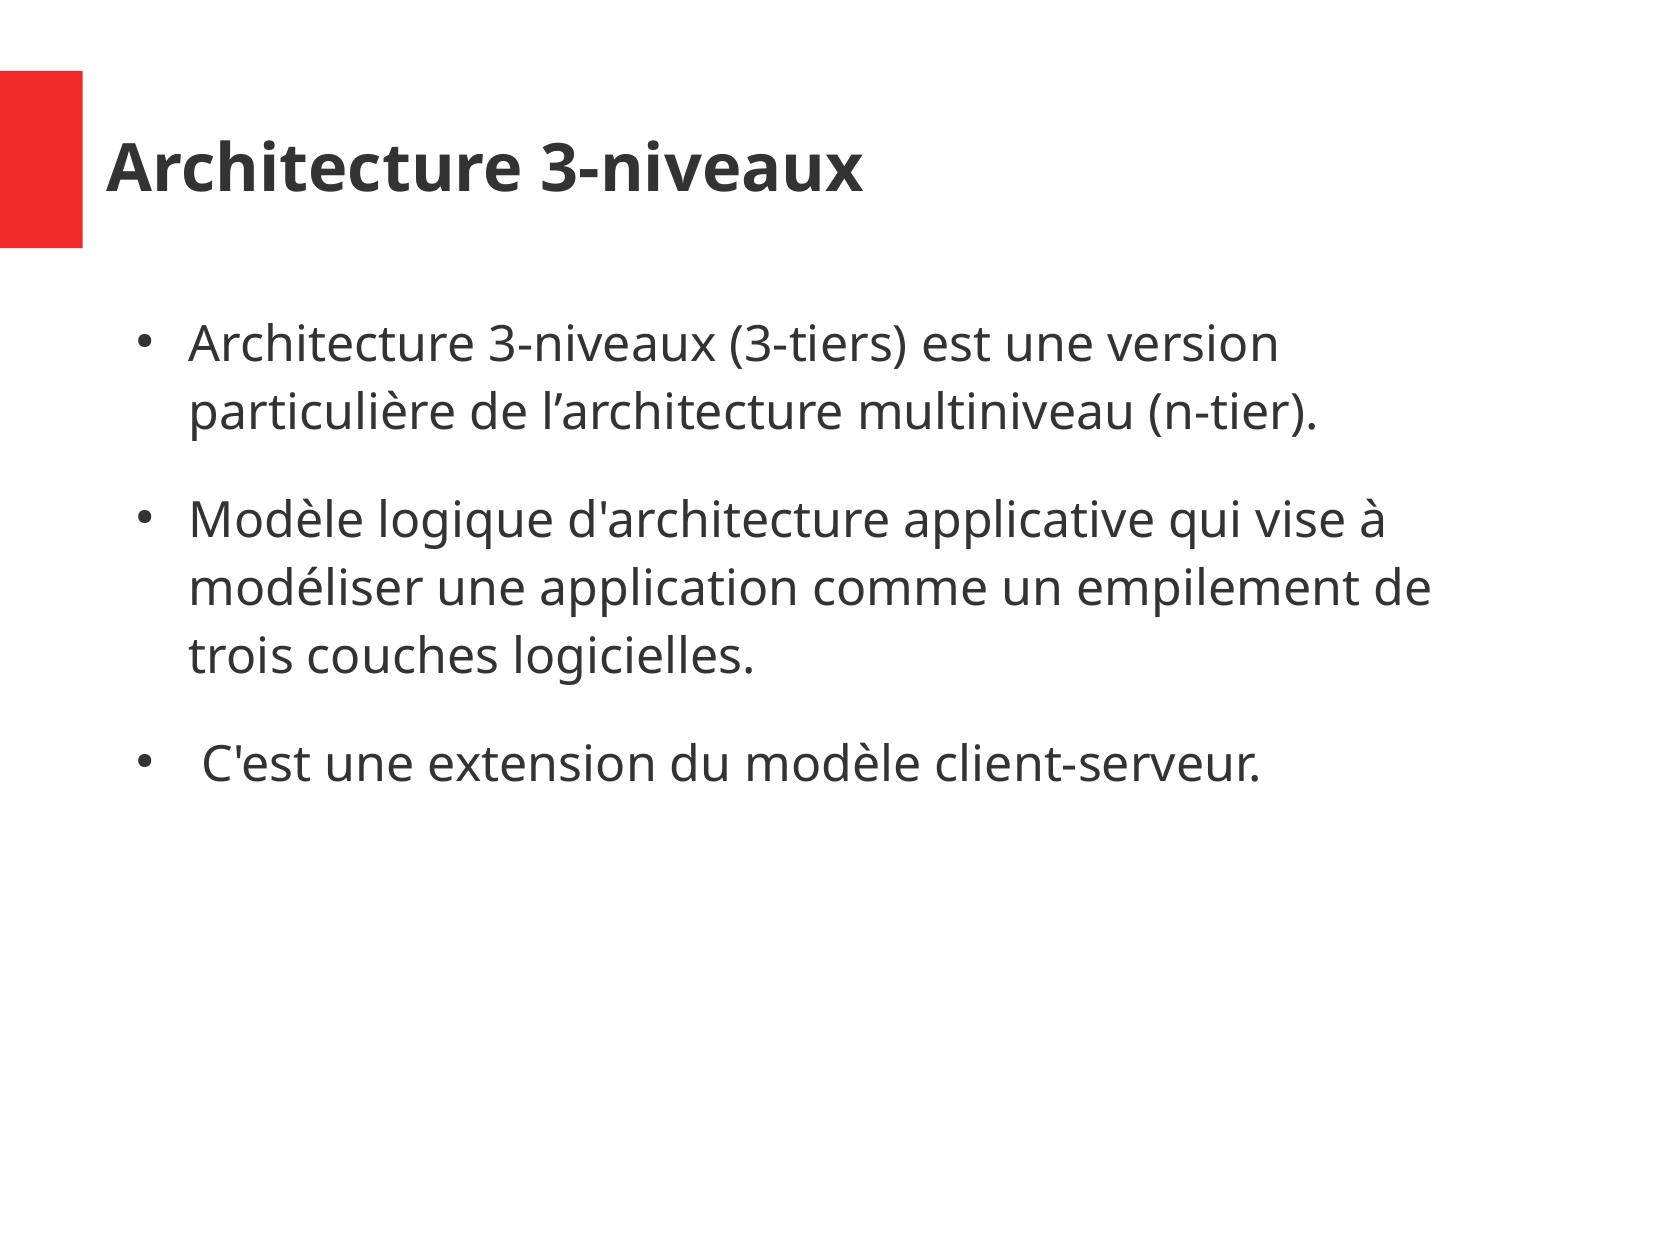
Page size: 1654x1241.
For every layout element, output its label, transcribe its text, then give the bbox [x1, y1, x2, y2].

list Architecture 3-niveaux (3-tiers) est une version particulière de l’architecture multiniveau (n-tier). Modèle logique d'architecture applicative qui vise à modéliser une application comme un empilement de trois couches logicielles. C'est une extension du modèle client-serveur. [118, 308, 1524, 1028]
title Architecture 3-niveaux [106, 47, 1512, 284]
